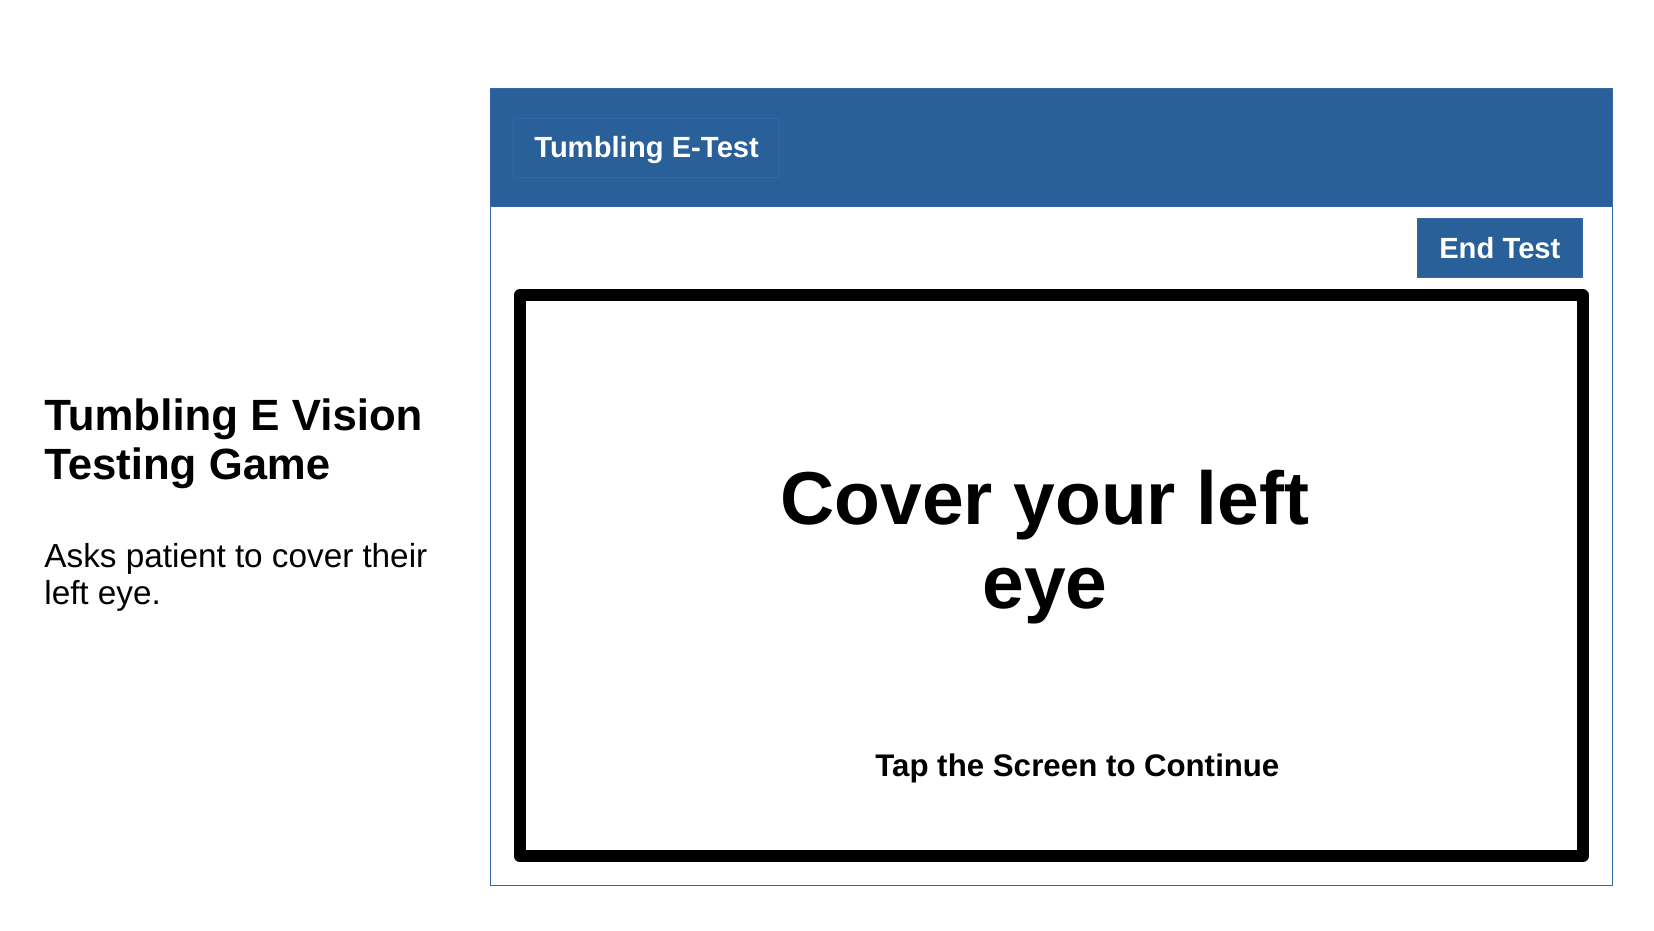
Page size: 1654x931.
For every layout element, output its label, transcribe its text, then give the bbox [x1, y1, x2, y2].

text_box Tumbling E Vision Testing Game Asks patient to cover their left eye. [29, 384, 443, 620]
text_box Tap the Screen to Continue [797, 740, 1359, 790]
text_box End Test [1417, 218, 1583, 278]
text_box [490, 88, 1613, 886]
text_box Cover your left eye [702, 448, 1388, 632]
text_box Tumbling E-Test [513, 118, 780, 178]
